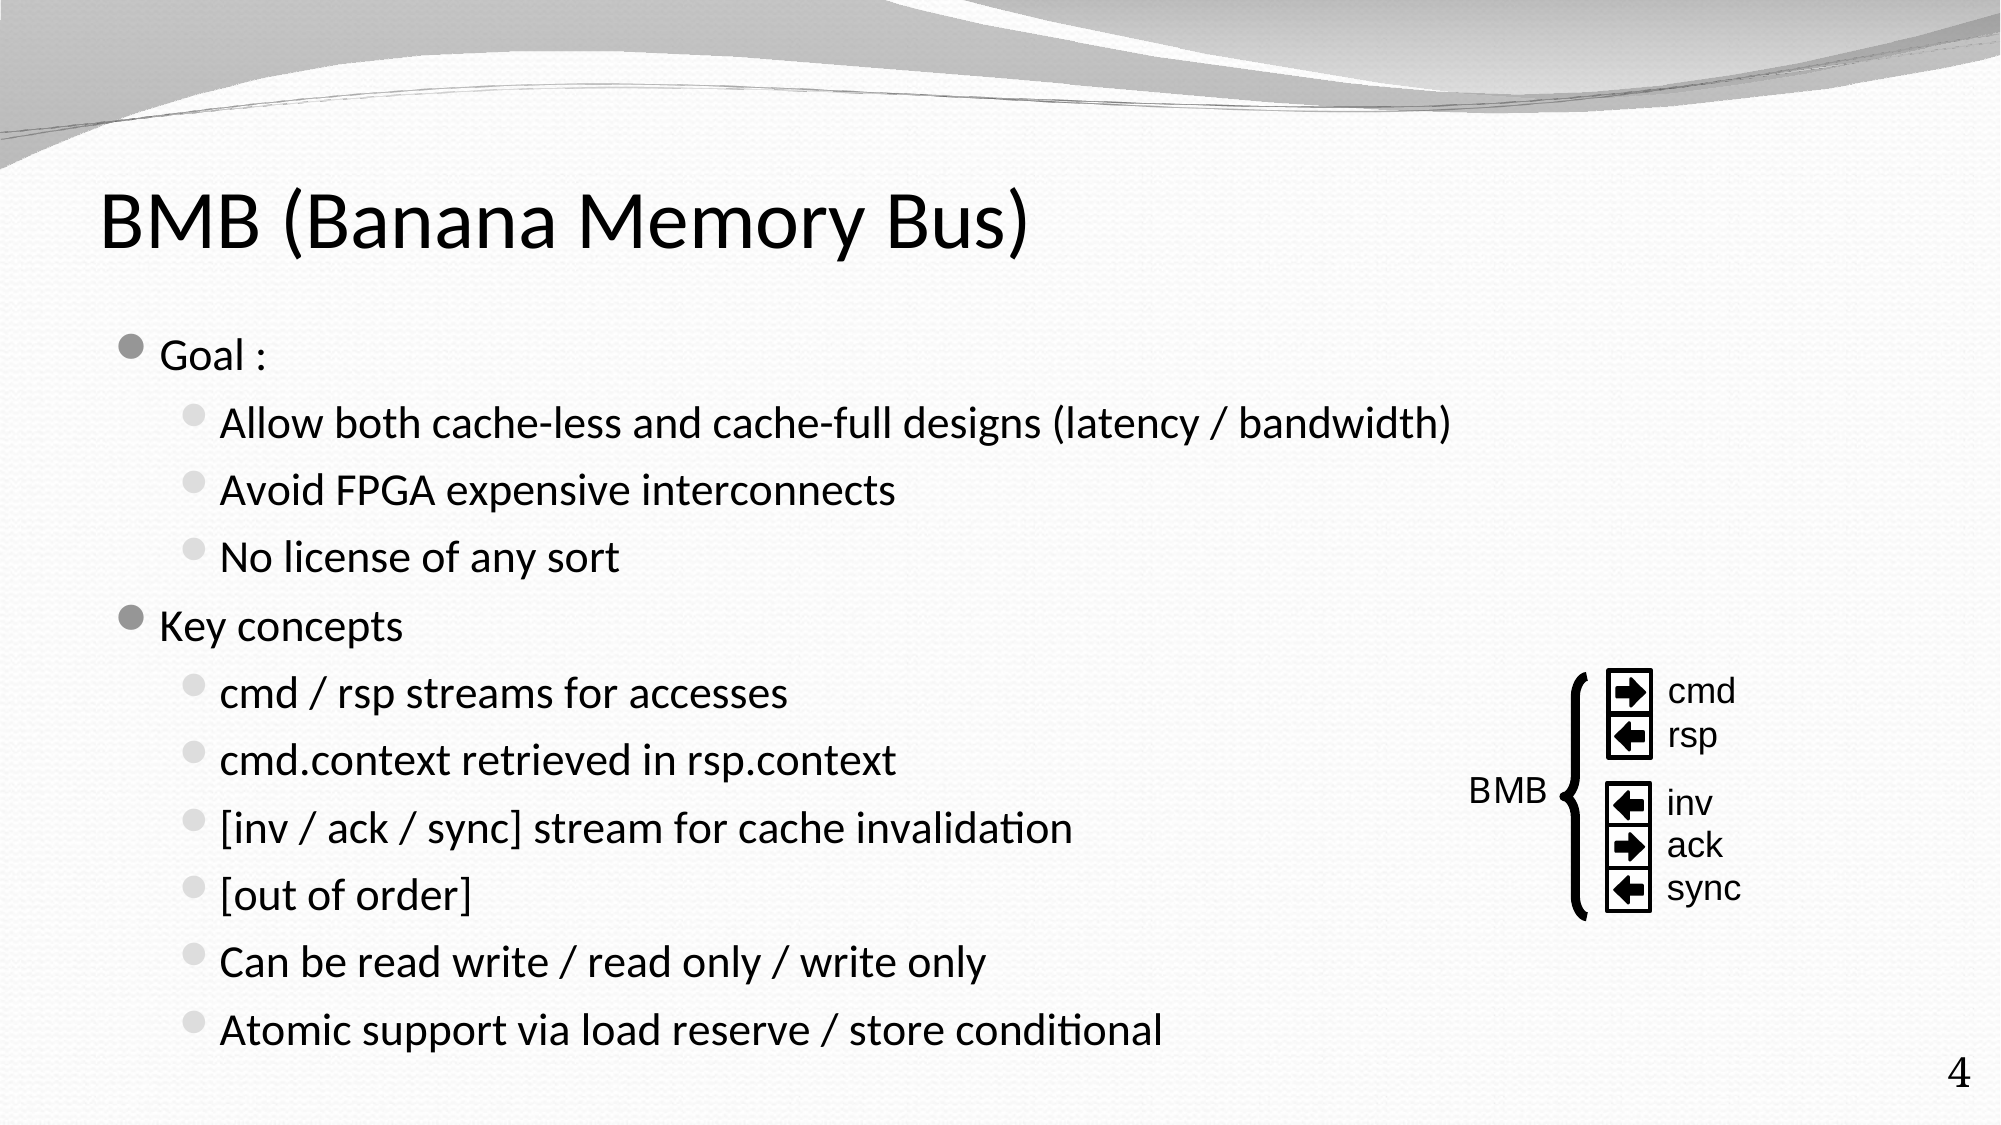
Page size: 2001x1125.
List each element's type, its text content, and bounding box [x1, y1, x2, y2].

title BMB (Banana Memory Bus) [99, 77, 1901, 266]
list Goal : Allow both cache-less and cache-full designs (latency / bandwidth) Avoid FPGA expensive interconnects No license of any sort Key concepts cmd / rsp streams for accesses cmd.context retrieved in rsp.context [inv / ack / sync] stream for cache invalidation [out of order] Can be read write / read only / write only Atomic support via load reserve / store conditional [99, 317, 1901, 1038]
picture [0, 0, 2001, 1125]
text_box <numéro> [1804, 1042, 1971, 1103]
